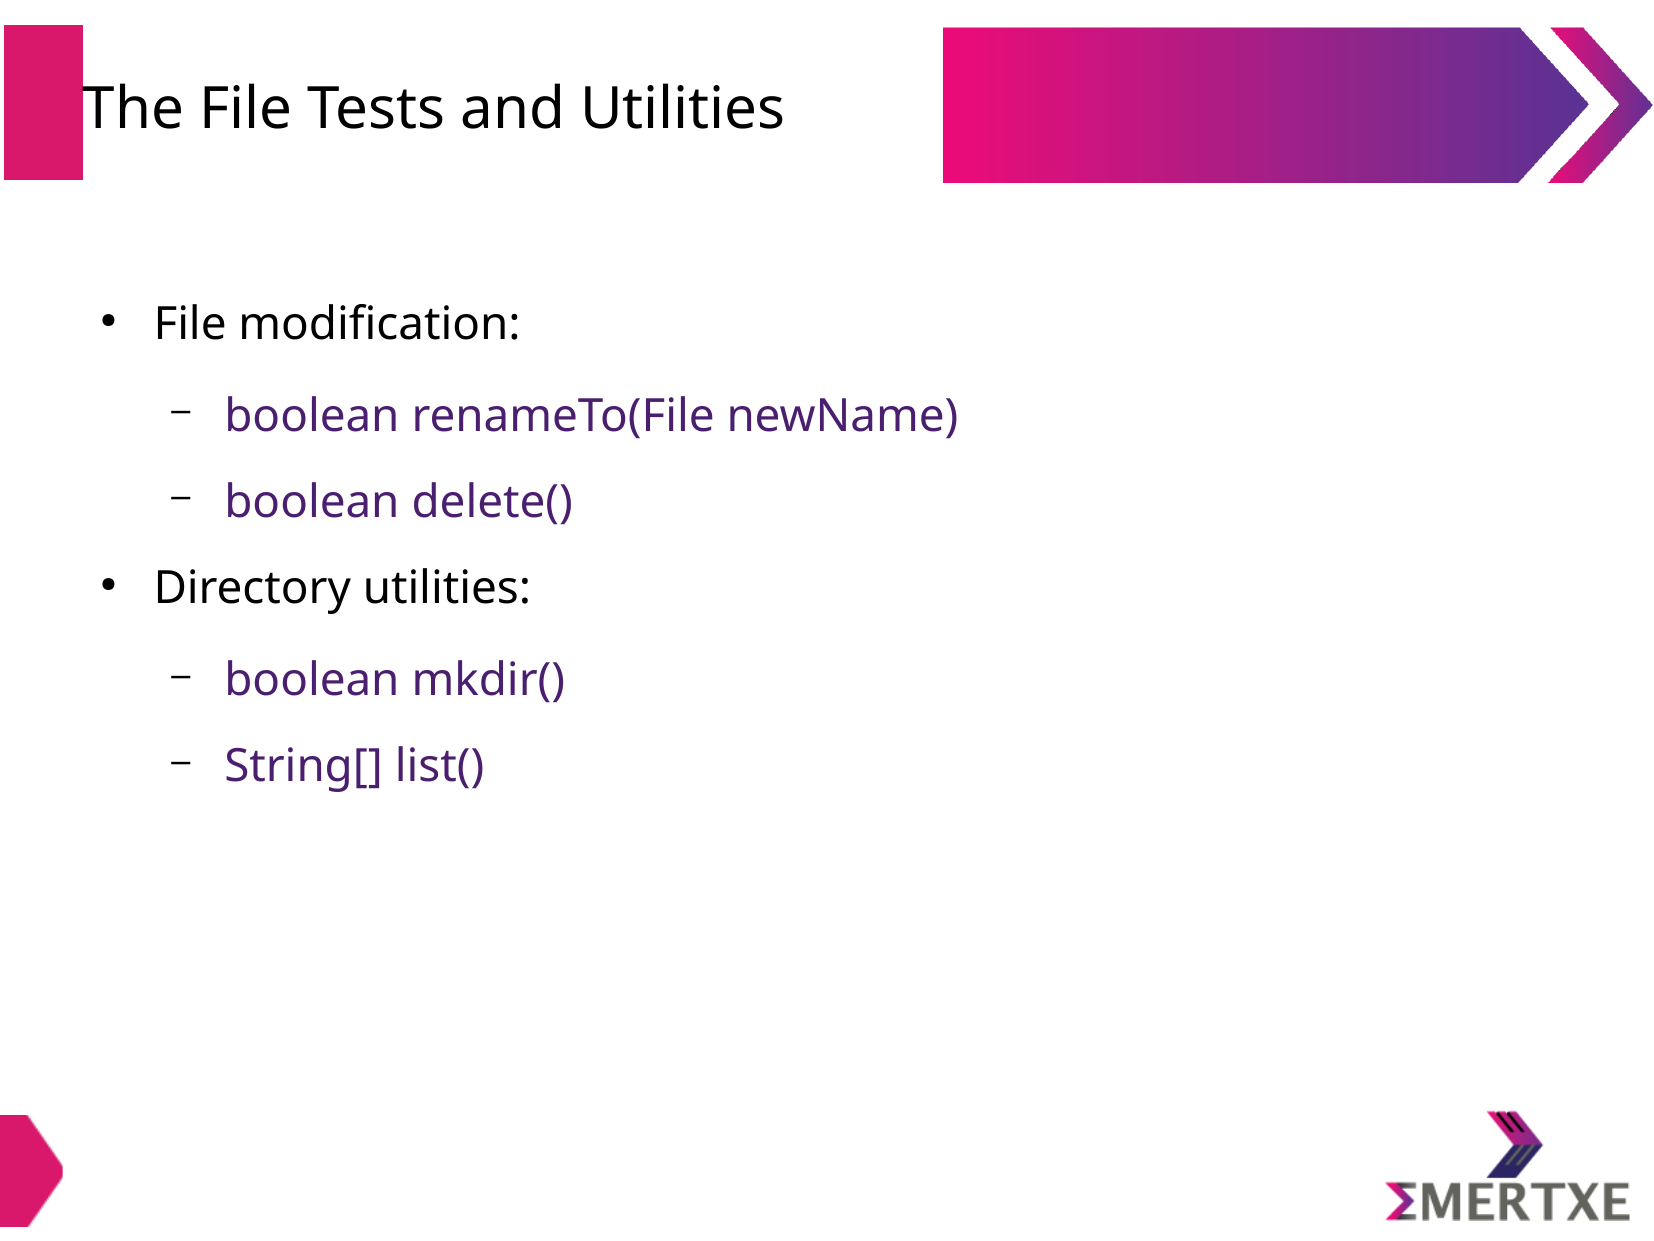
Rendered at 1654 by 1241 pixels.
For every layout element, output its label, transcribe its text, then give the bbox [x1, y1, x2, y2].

list File modification: boolean renameTo(File newName) boolean delete() Directory utilities: boolean mkdir() String[] list() [82, 290, 1571, 1010]
picture [1571, 27, 1653, 183]
picture [1385, 1107, 1631, 1221]
title The File Tests and Utilities [82, 2, 1571, 210]
